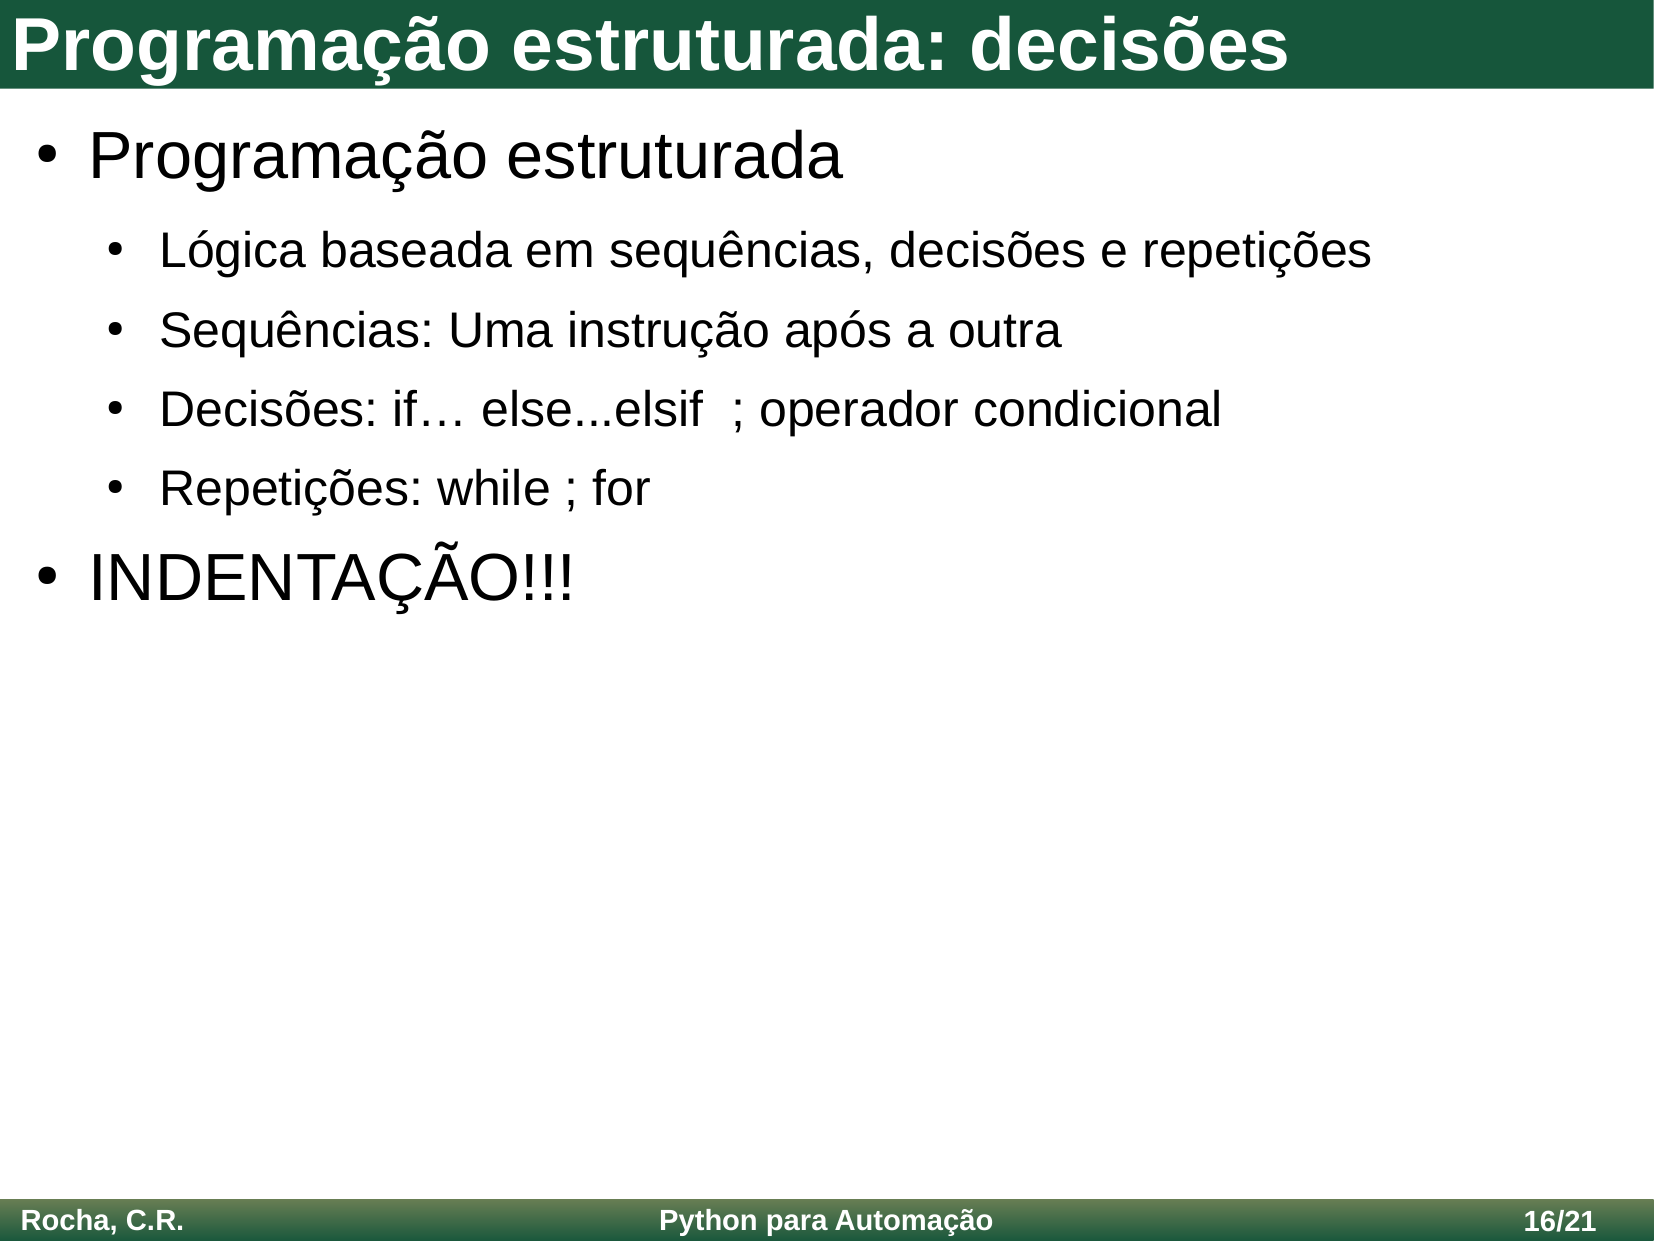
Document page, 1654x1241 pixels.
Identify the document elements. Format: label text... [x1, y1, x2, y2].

list Programação estruturada Lógica baseada em sequências, decisões e repetições Sequências: Uma instrução após a outra Decisões: if… else...elsif ; operador condicional Repetições: while ; for INDENTAÇÃO!!! [17, 118, 1625, 1152]
title Programação estruturada: decisões [11, 0, 1625, 89]
